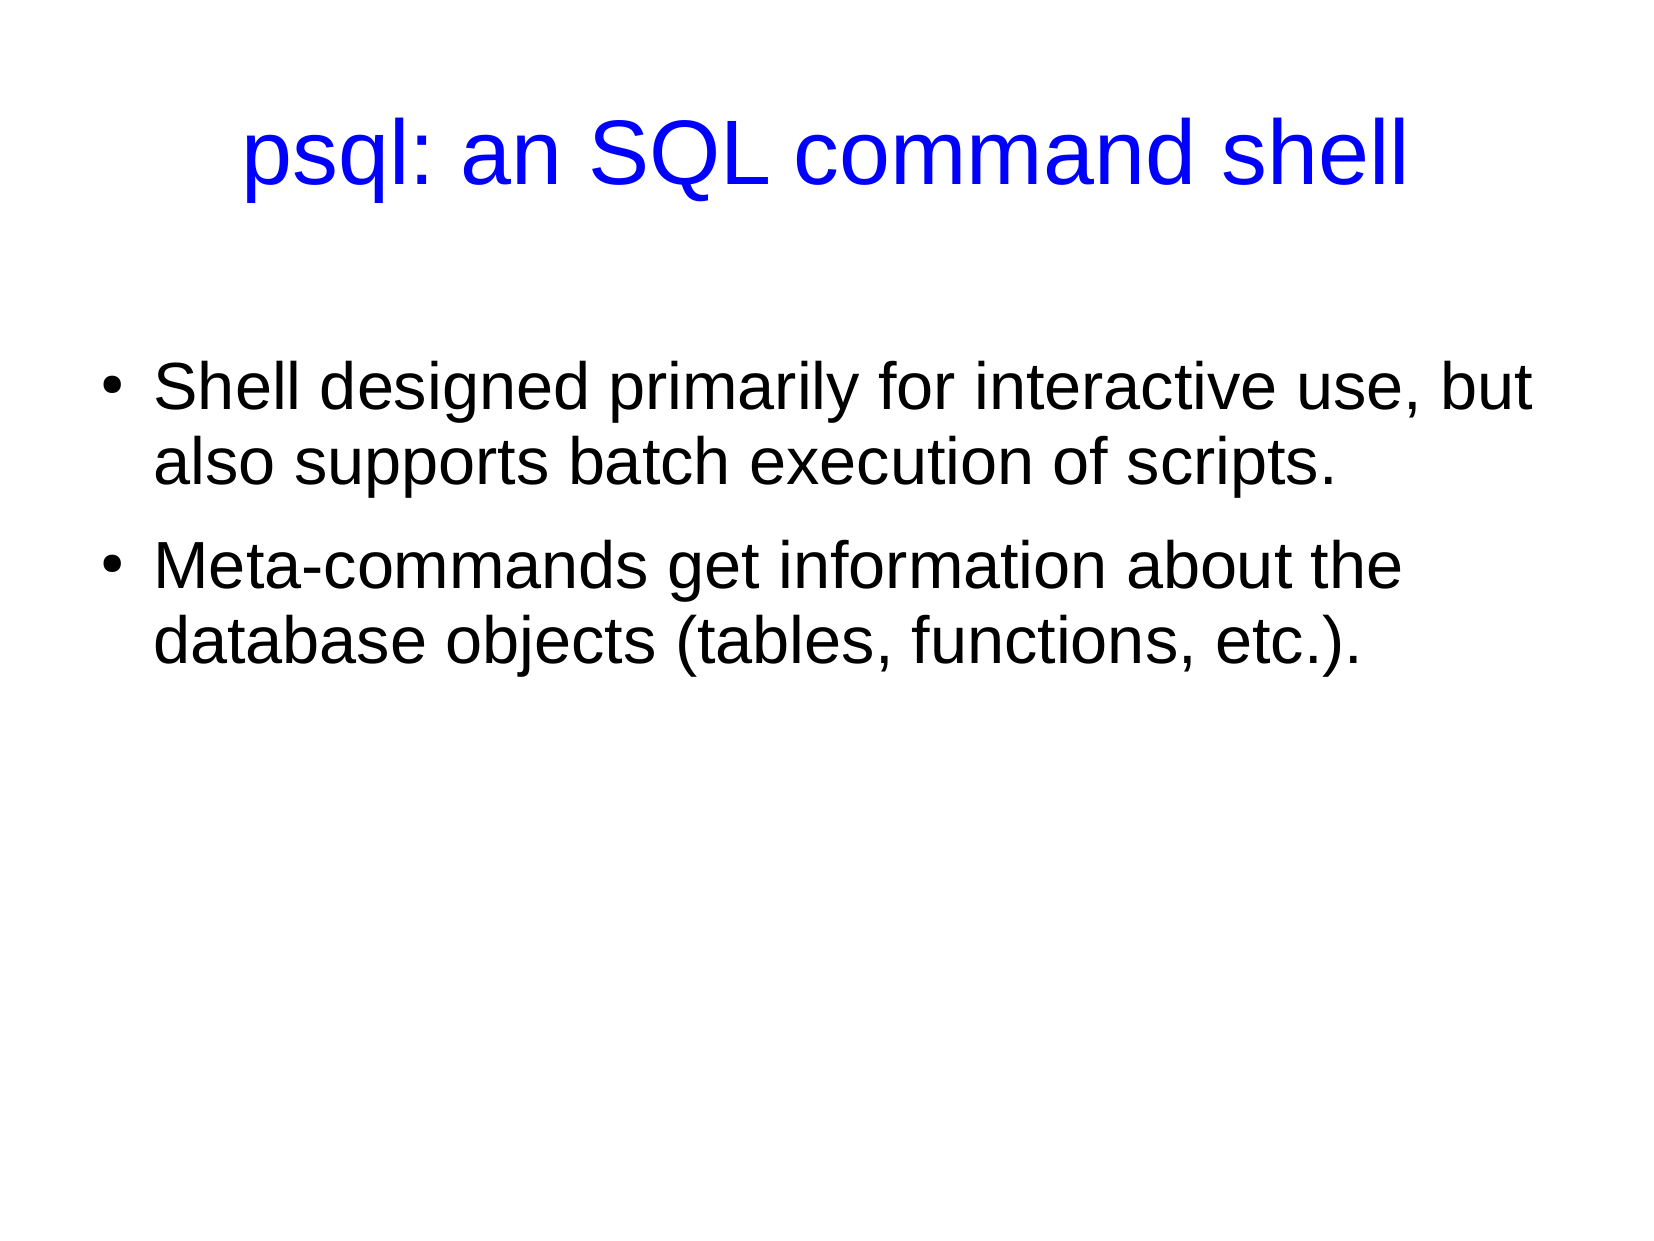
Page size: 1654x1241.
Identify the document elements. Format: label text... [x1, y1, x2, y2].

title psql: an SQL command shell [82, 49, 1571, 257]
list Shell designed primarily for interactive use, but also supports batch execution of scripts. Meta-commands get information about the database objects (tables, functions, etc.). [82, 349, 1571, 1050]
